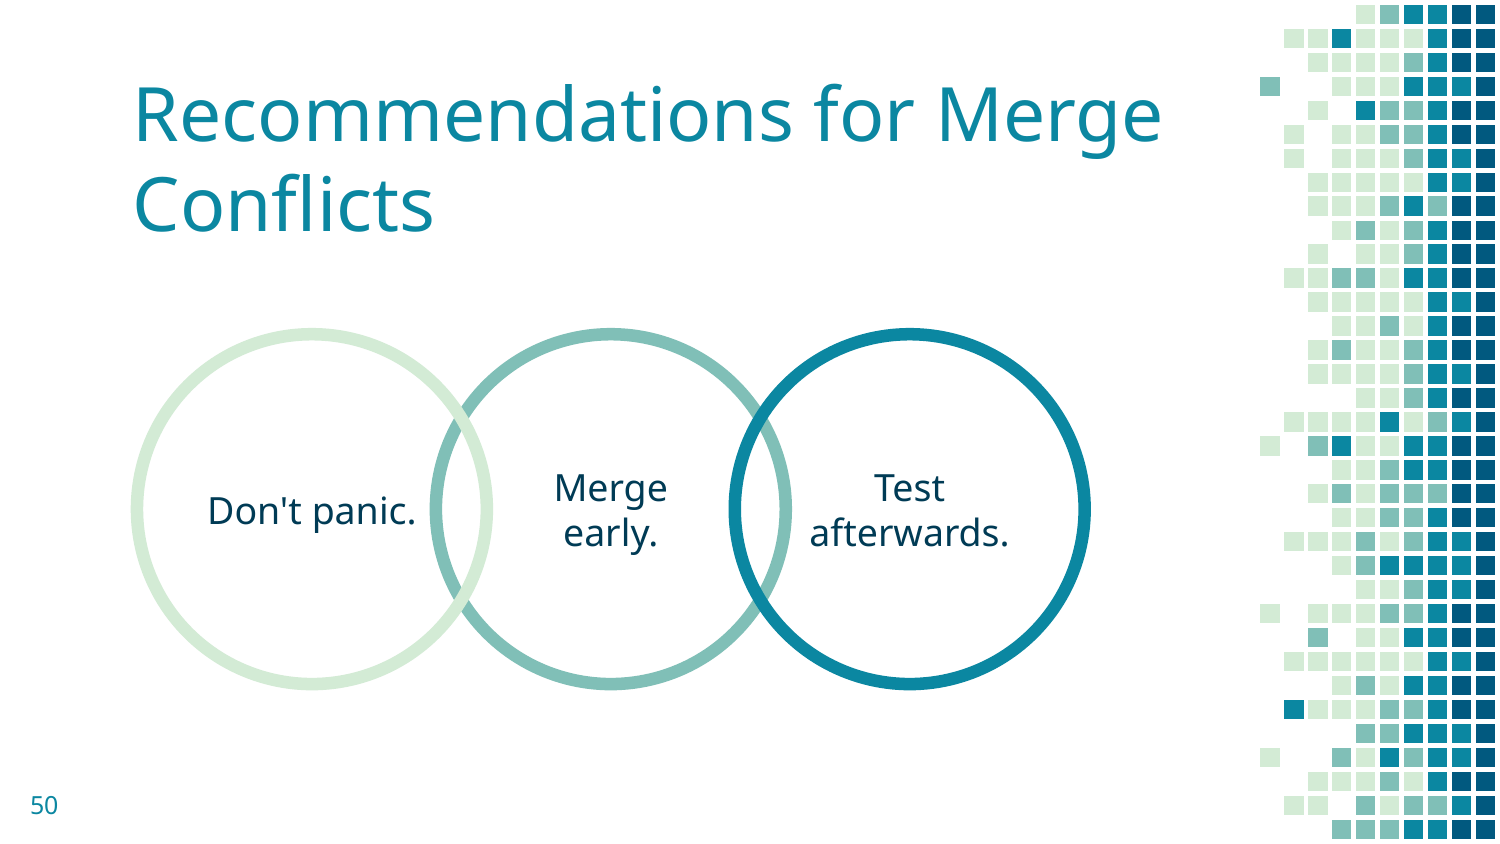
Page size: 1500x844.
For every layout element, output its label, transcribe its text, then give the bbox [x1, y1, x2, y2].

text_box Merge early. [461, 334, 760, 685]
title Recommendations for Merge Conflicts [117, 121, 1227, 262]
slide_number <number> [15, 774, 105, 839]
text_box Test afterwards. [734, 334, 1085, 685]
text_box Don't panic. [136, 334, 487, 685]
